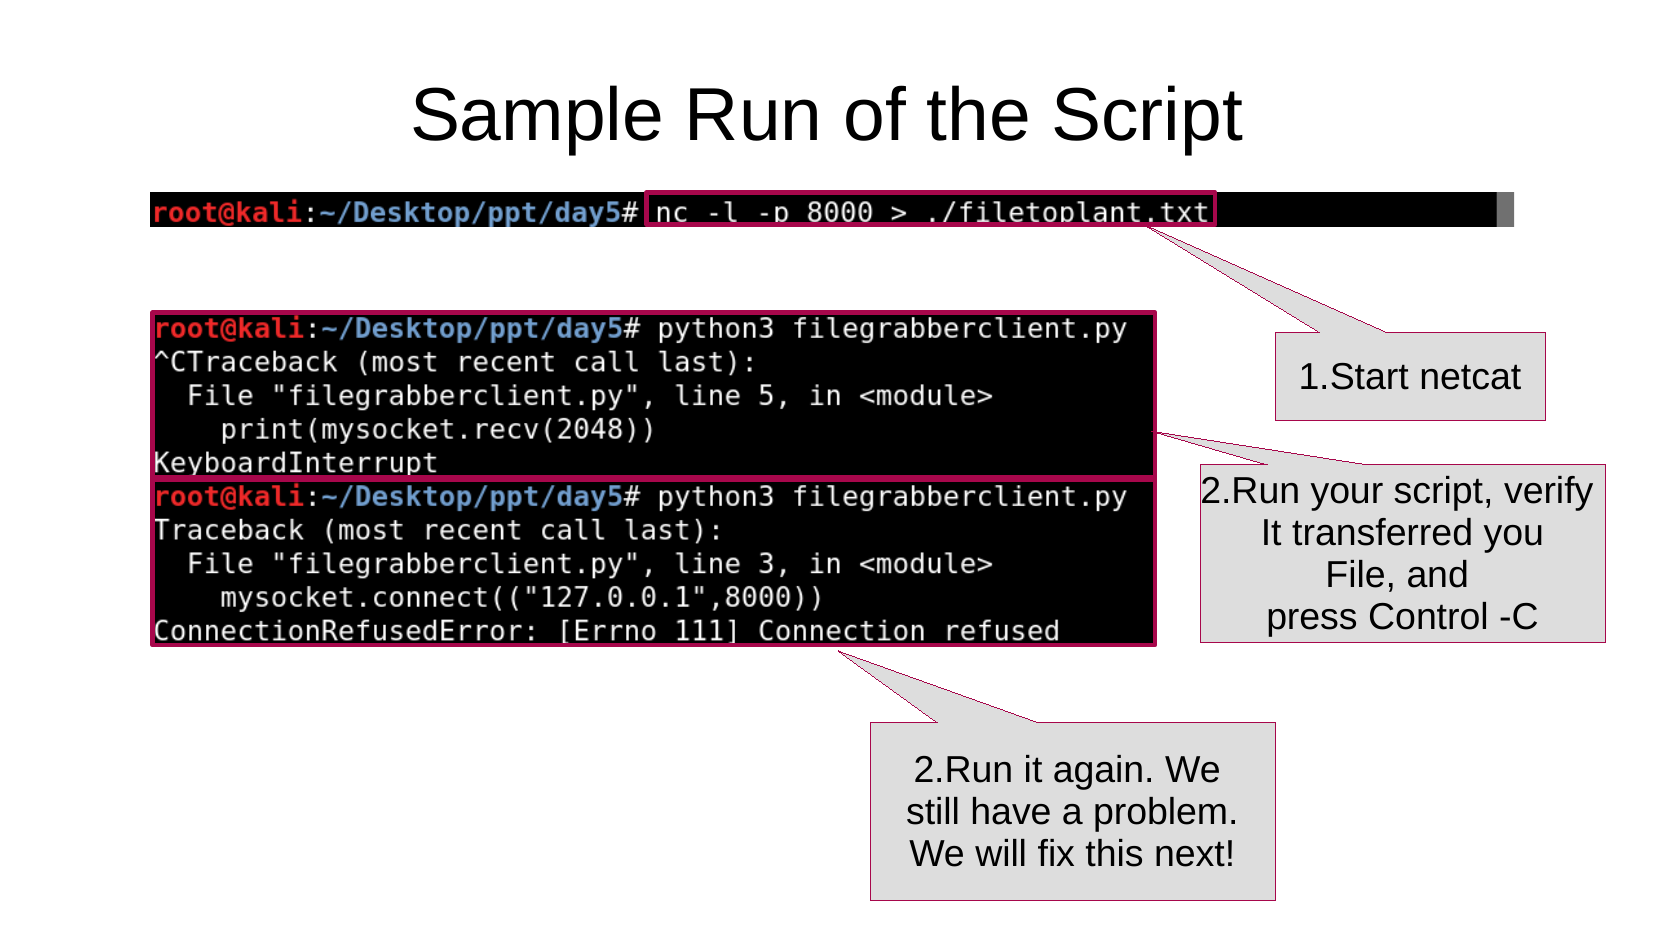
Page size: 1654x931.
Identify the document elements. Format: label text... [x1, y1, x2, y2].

text_box [646, 192, 1215, 225]
title Sample Run of the Script [82, 37, 1571, 193]
picture [1148, 192, 1515, 227]
text_box [152, 312, 1155, 645]
text_box 1.Start netcat [1143, 224, 1546, 421]
text_box 2.Run your script, verify It transferred you File, and press Control -C [1151, 431, 1606, 643]
text_box 2.Run it again. We still have a problem. We will fix this next! [838, 650, 1276, 901]
picture [152, 433, 1156, 646]
picture [150, 192, 1146, 227]
